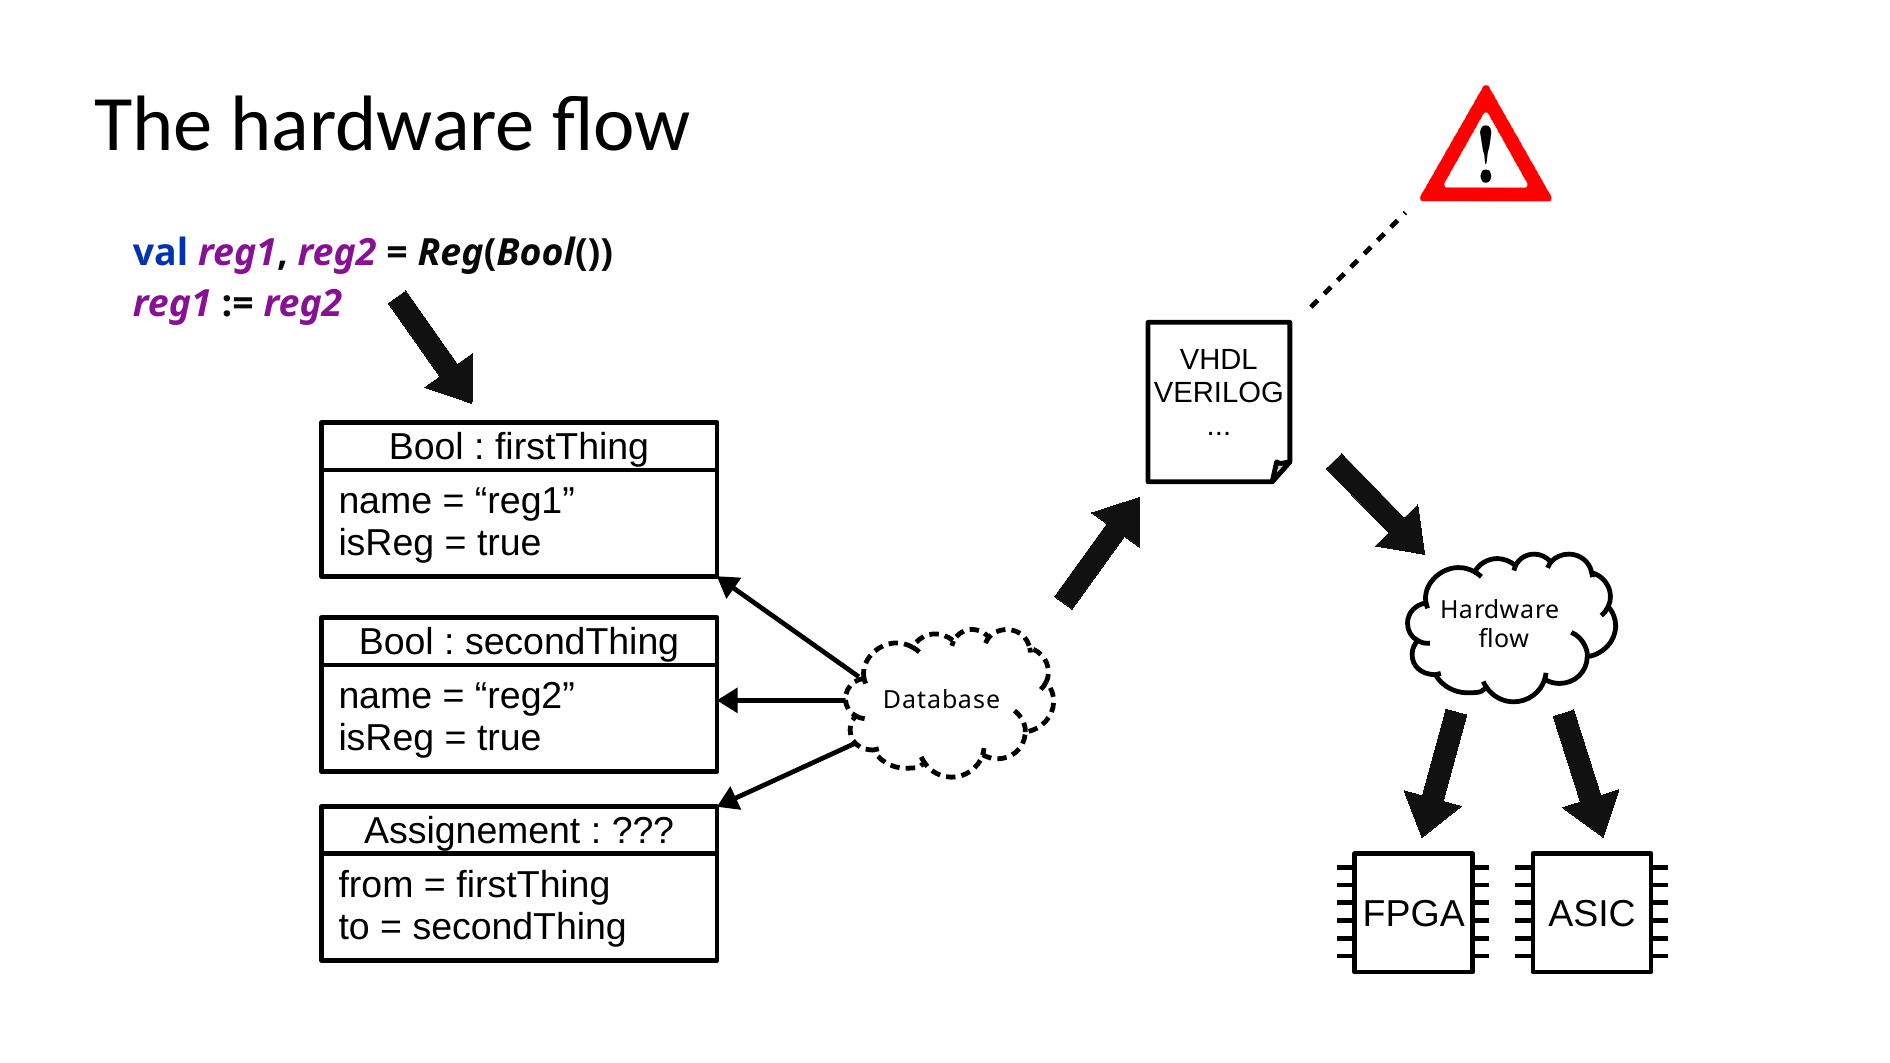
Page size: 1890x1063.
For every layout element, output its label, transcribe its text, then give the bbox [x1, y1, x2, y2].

text_box [1054, 497, 1140, 610]
text_box [1553, 709, 1619, 838]
title The hardware flow [94, 42, 1796, 220]
picture [1145, 319, 1293, 485]
text_box [388, 290, 473, 404]
picture [1334, 851, 1671, 975]
text_box [1326, 453, 1425, 555]
picture [1417, 82, 1563, 213]
picture [1405, 551, 1619, 705]
text_box val reg1, reg2 = Reg(Bool()) reg1 := reg2 [118, 218, 674, 346]
picture [318, 420, 1057, 963]
text_box [1404, 709, 1467, 838]
